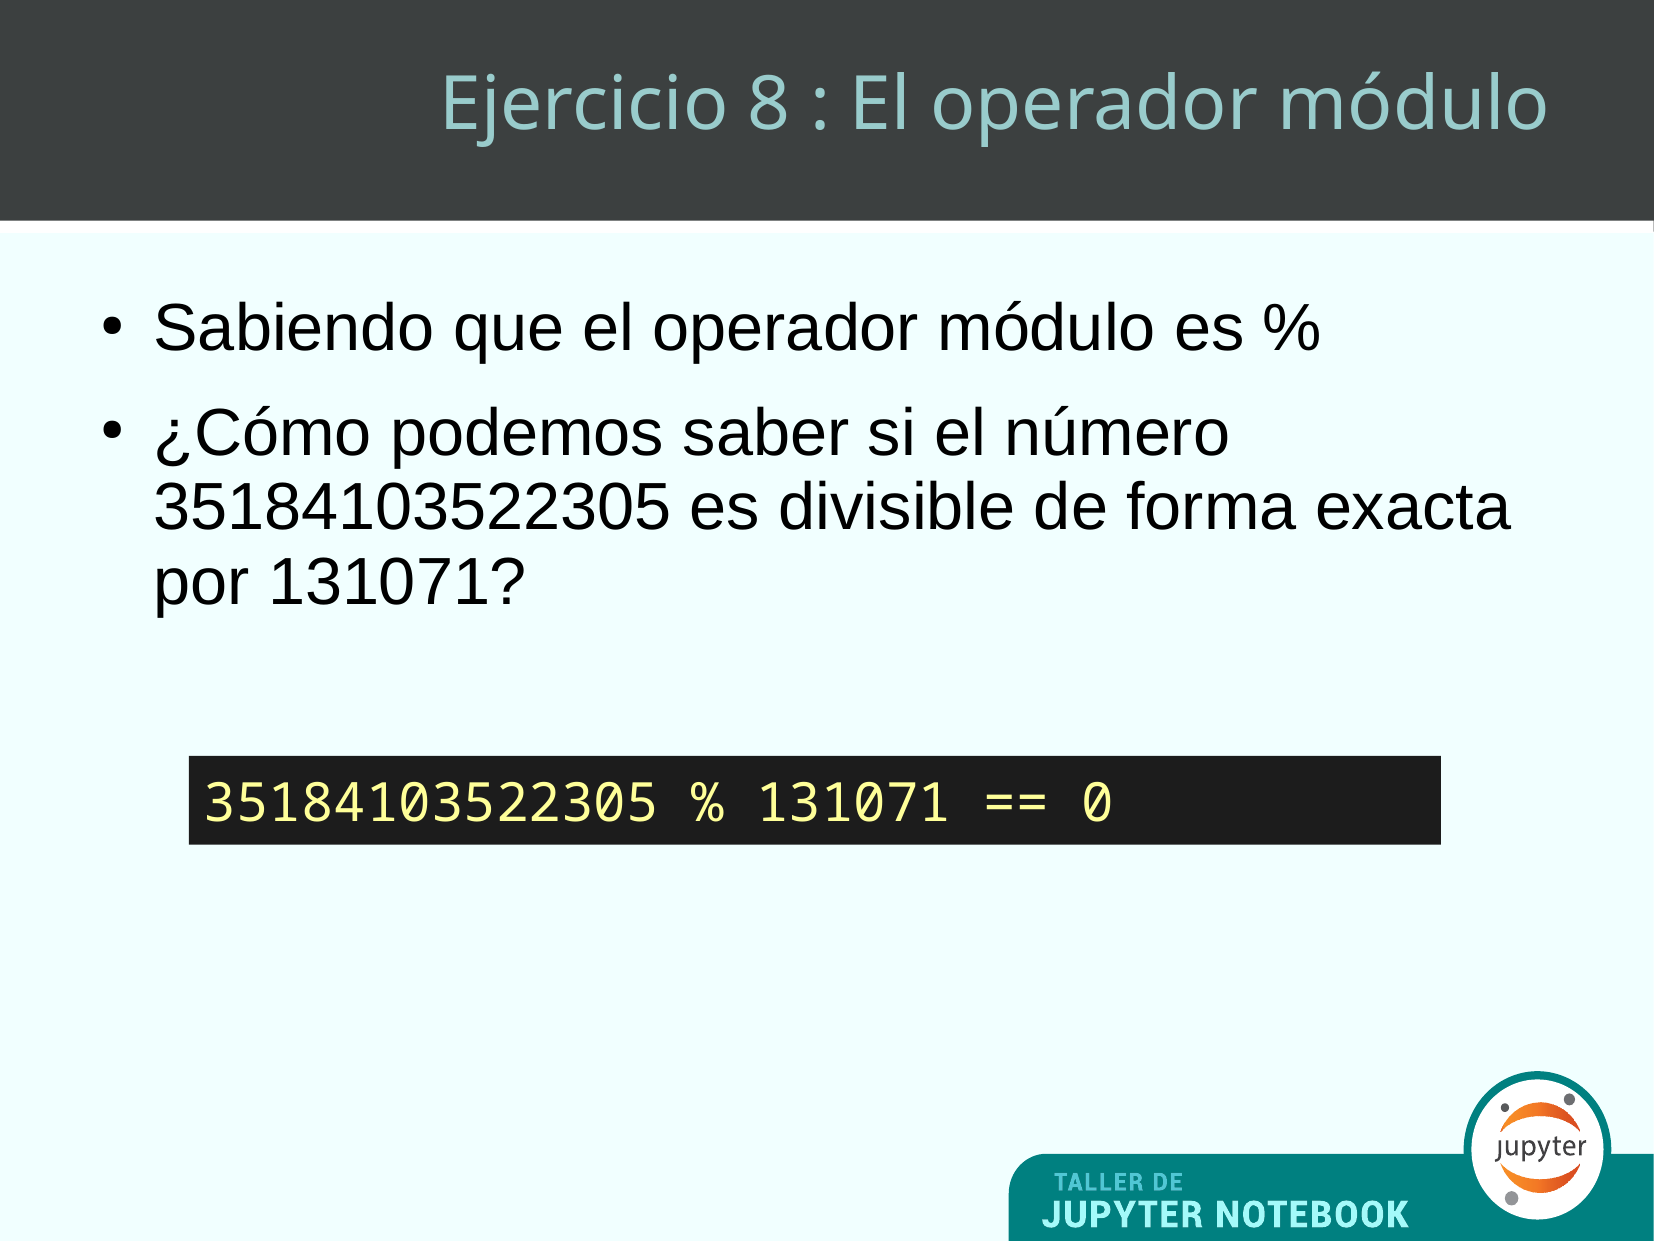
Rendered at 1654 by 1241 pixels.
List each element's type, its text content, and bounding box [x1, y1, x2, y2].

list Sabiendo que el operador módulo es % ¿Cómo podemos saber si el número 35184103522305 es divisible de forma exacta por 131071? [82, 290, 1571, 1010]
title Ejercicio 8 : El operador módulo [82, 49, 1571, 257]
text_box 35184103522305 % 131071 == 0 [188, 755, 1441, 835]
